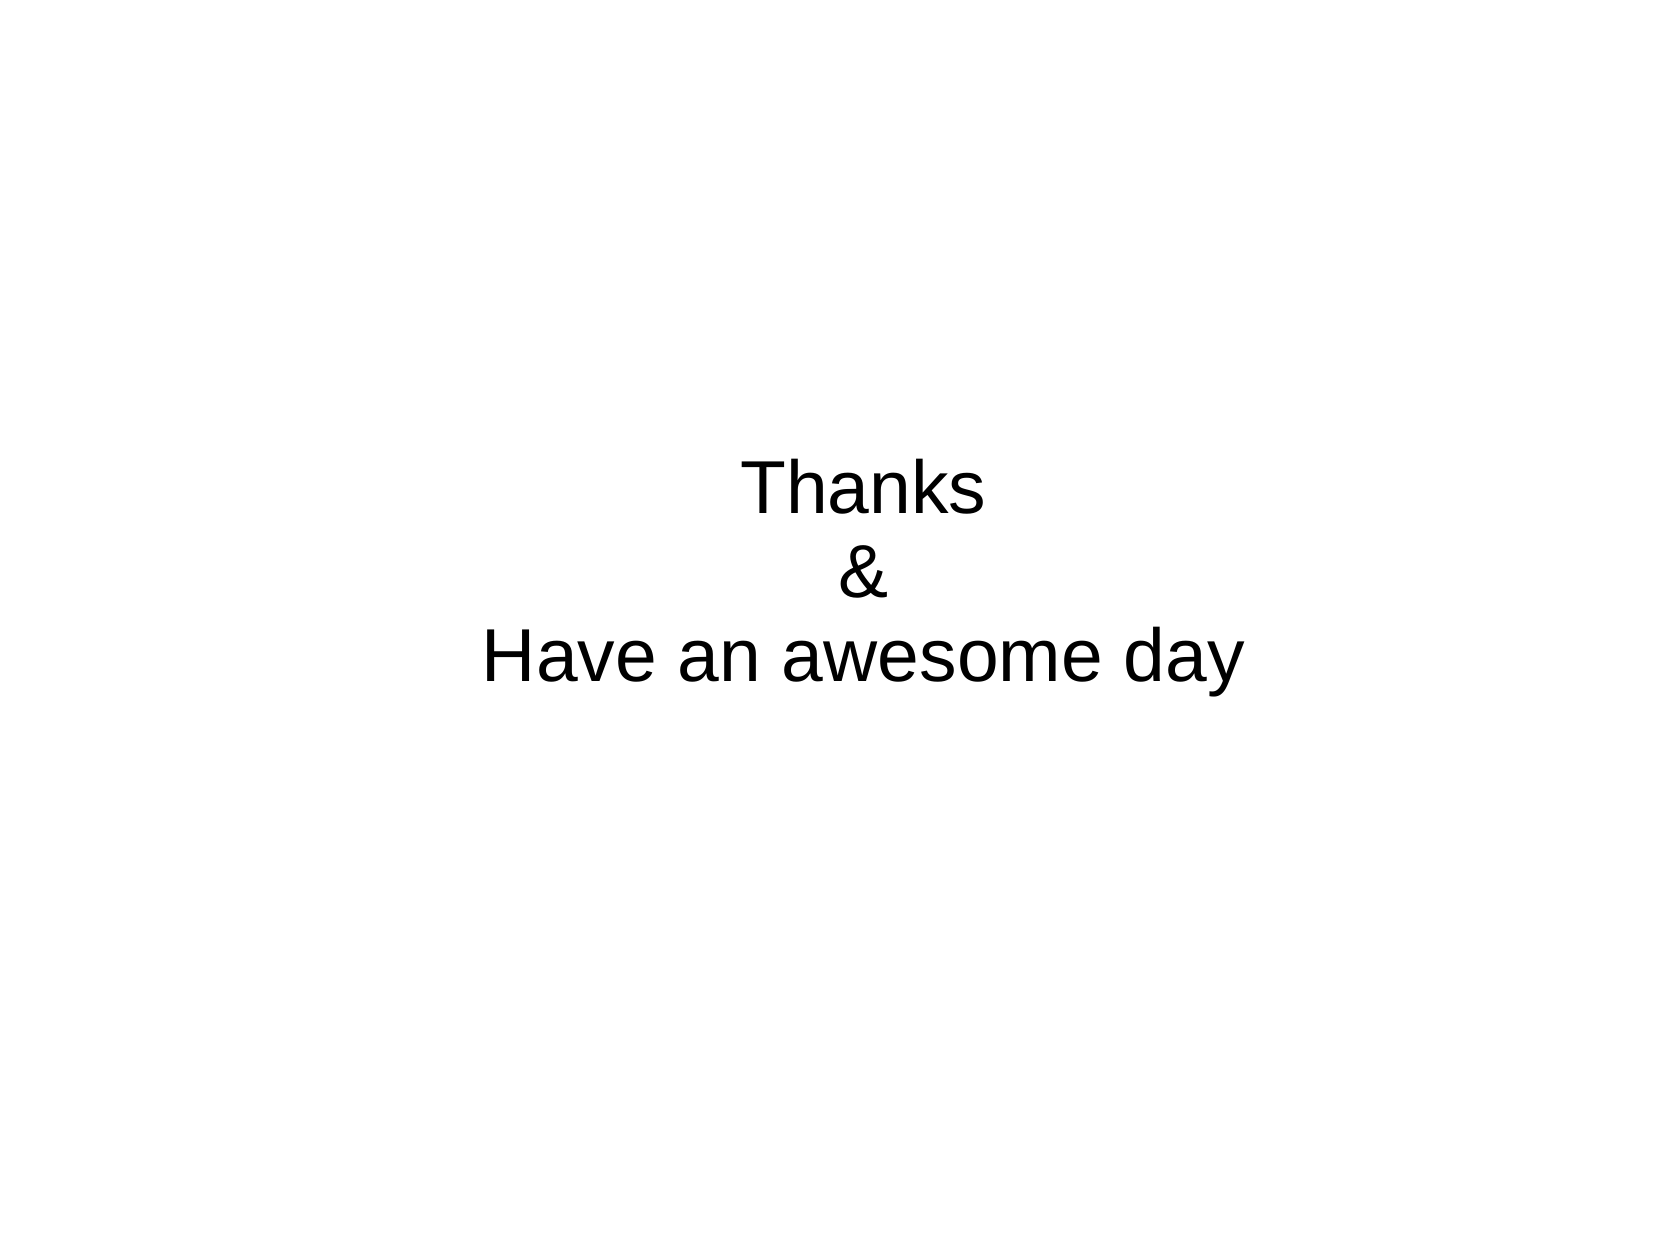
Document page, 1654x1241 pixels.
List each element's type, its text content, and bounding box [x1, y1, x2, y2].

text_box Thanks & Have an awesome day [467, 438, 1261, 706]
